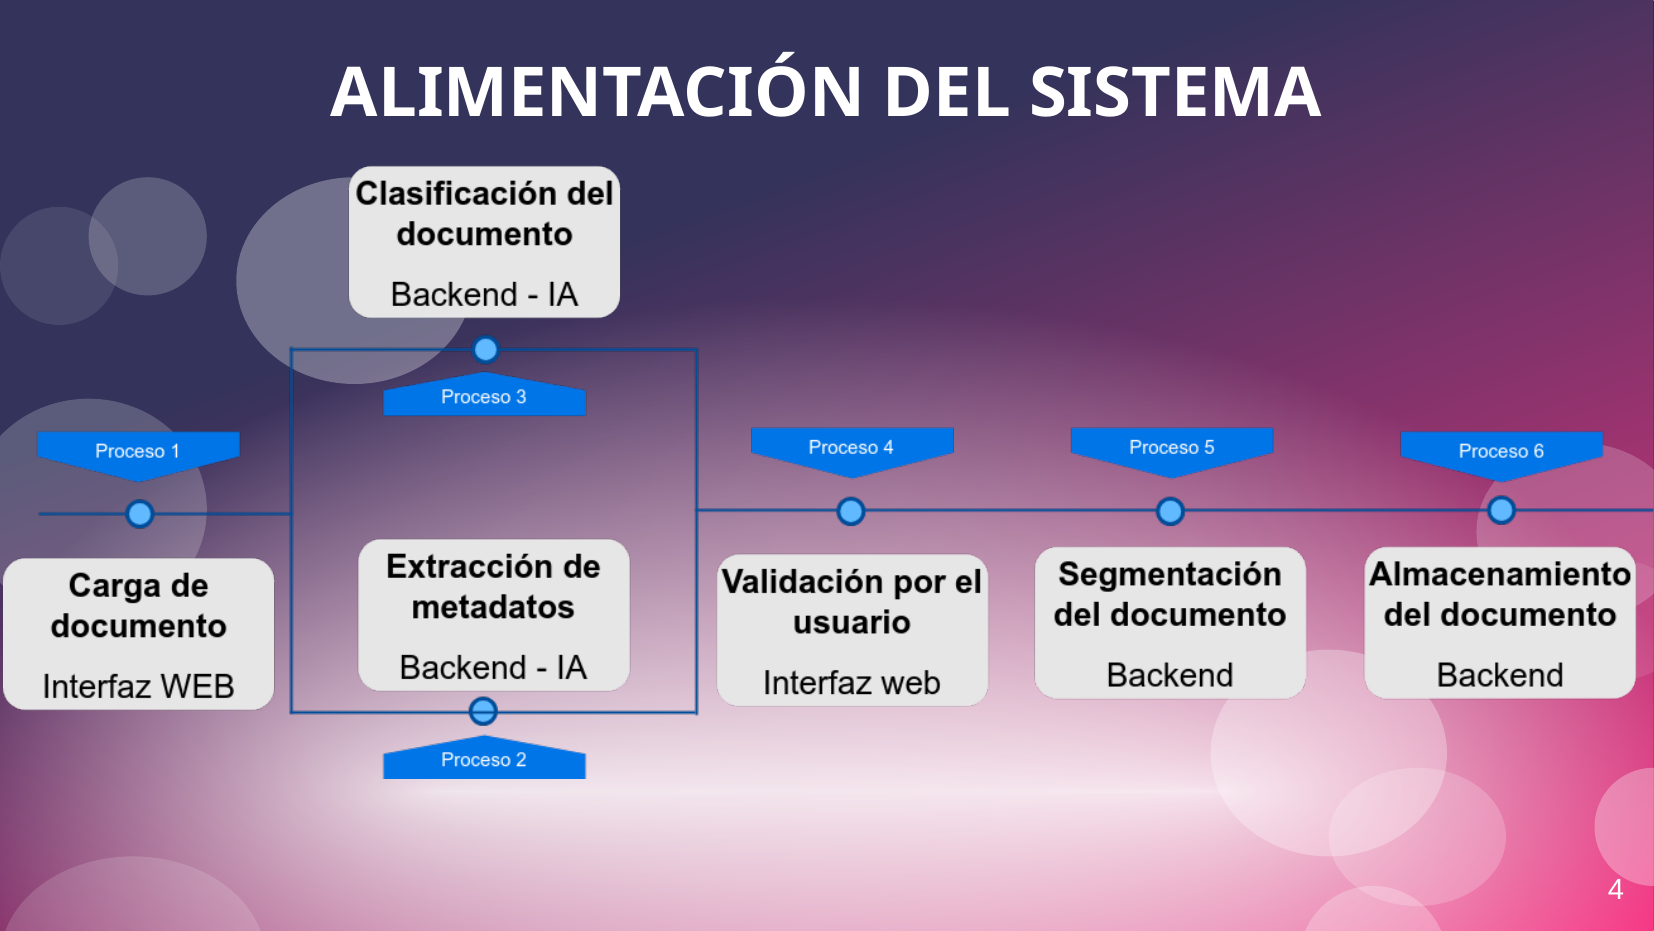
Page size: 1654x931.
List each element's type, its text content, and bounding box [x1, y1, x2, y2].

title ALIMENTACIÓN DEL SISTEMA [88, 8, 1565, 153]
picture [3, 153, 1654, 779]
